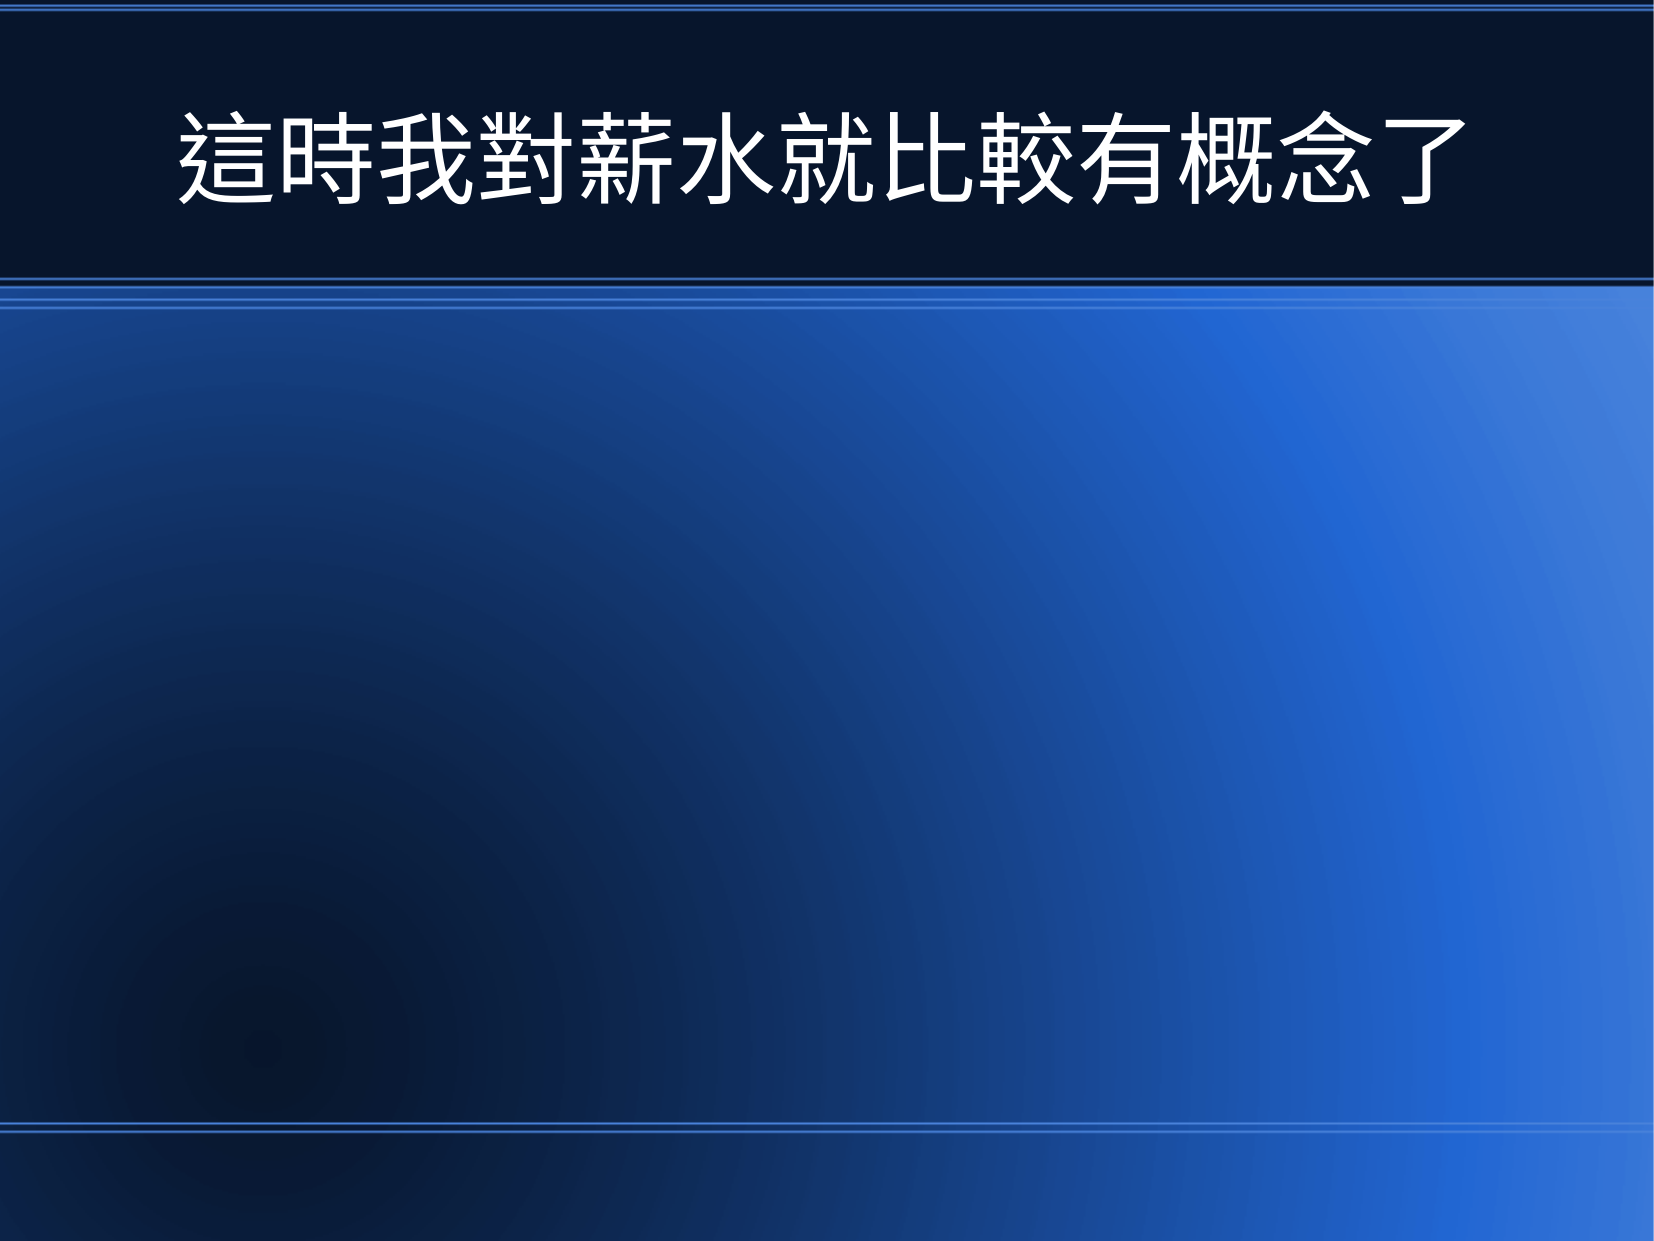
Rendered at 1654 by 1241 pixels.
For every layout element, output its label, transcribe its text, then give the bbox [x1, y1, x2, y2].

title 這時我對薪水就比較有概念了 [82, 49, 1571, 257]
picture [0, 0, 1654, 1241]
